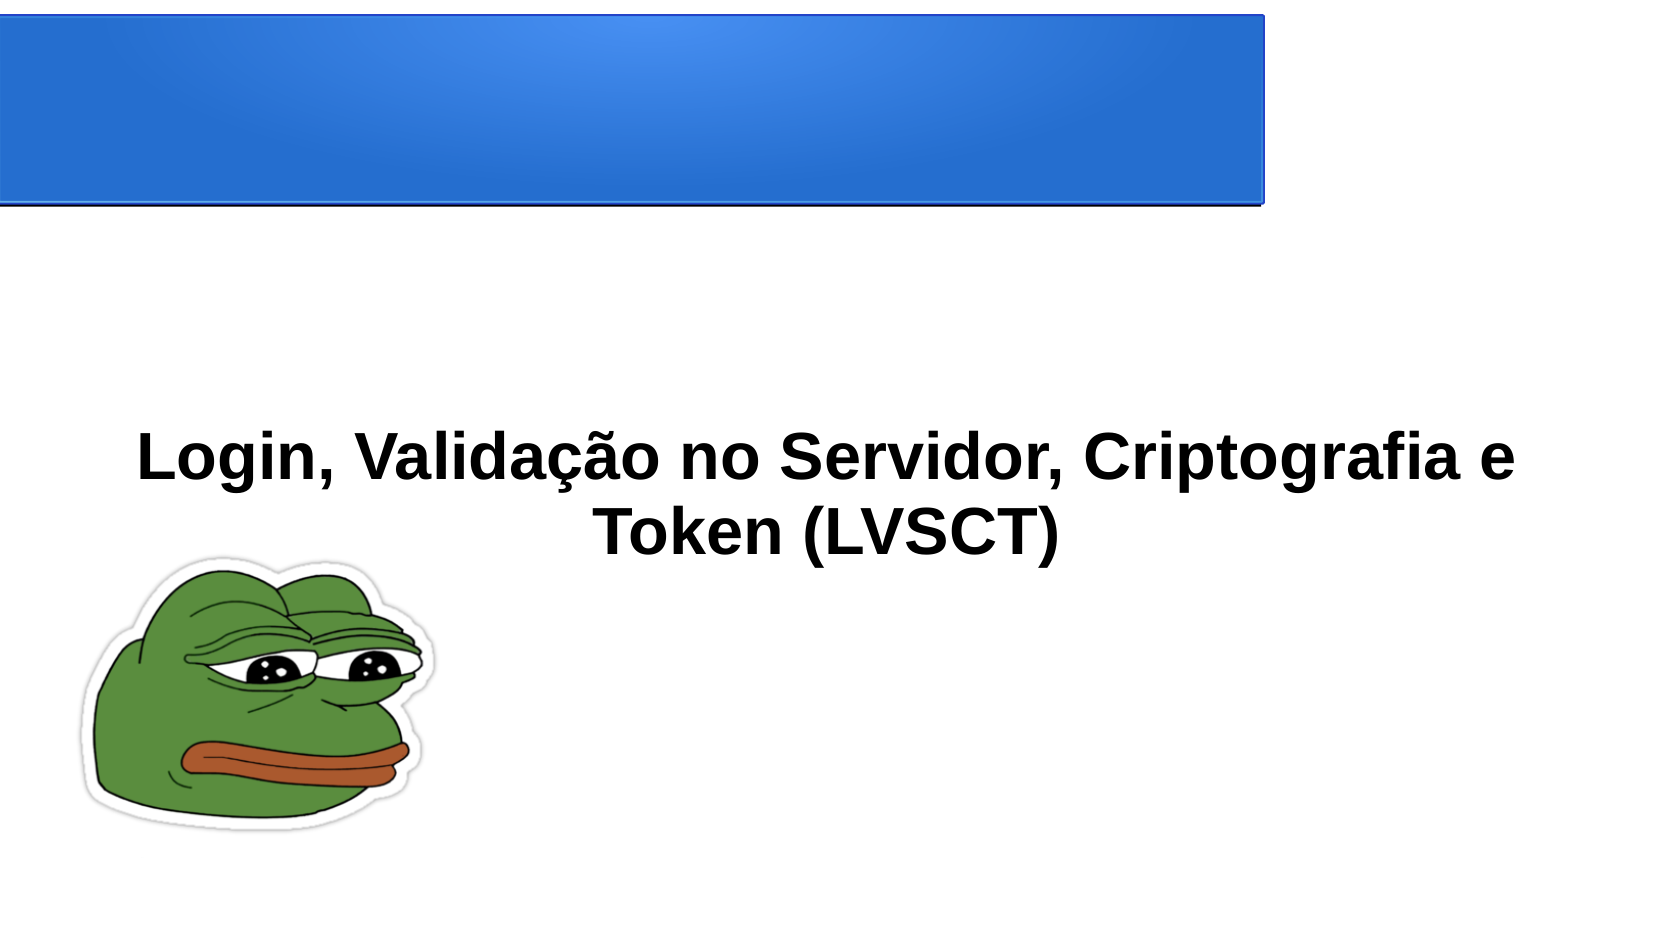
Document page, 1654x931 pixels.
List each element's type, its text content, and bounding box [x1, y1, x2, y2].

picture [66, 530, 449, 898]
text_box Login, Validação no Servidor, Criptografia e Token (LVSCT) [82, 224, 1571, 764]
